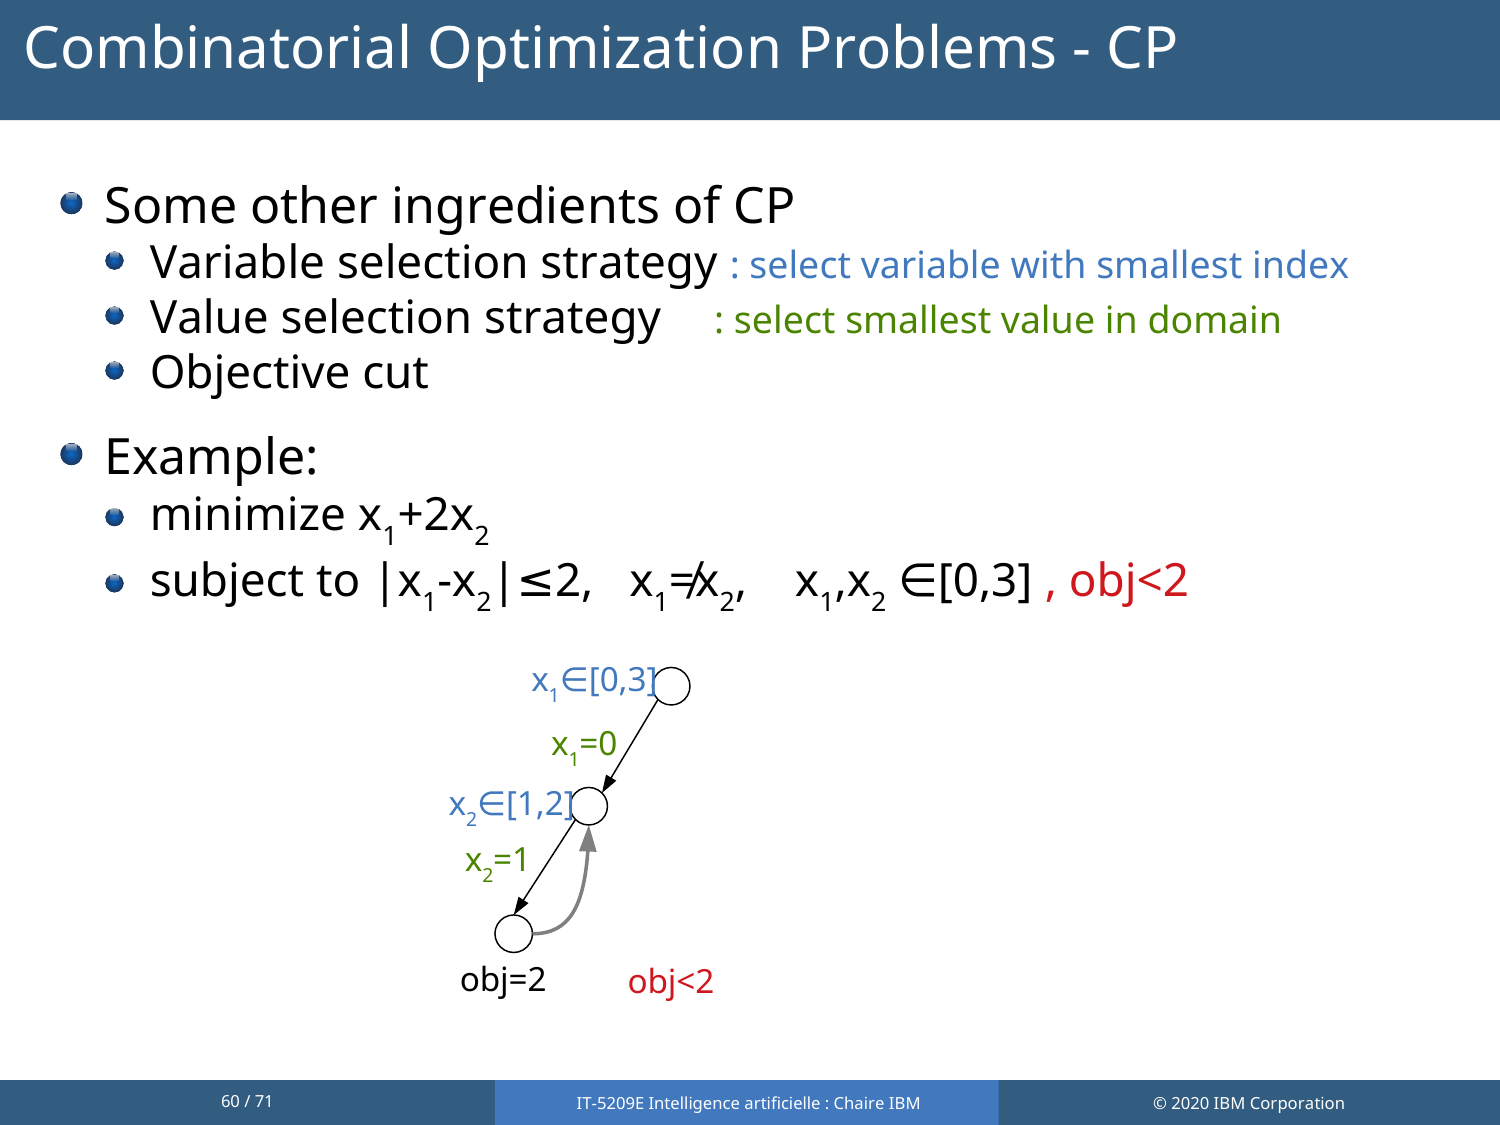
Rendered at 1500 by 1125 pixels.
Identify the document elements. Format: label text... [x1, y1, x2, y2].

title Combinatorial Optimization Problems - CP [0, 0, 1500, 121]
text_box x2=1 [450, 831, 558, 901]
text_box obj<2 [612, 952, 758, 1008]
text_box x1=0 [536, 715, 644, 785]
text_box [494, 915, 533, 950]
text_box x1∈[0,3] [516, 650, 712, 714]
text_box x2∈[1,2] [433, 774, 629, 838]
list Some other ingredients of CP Variable selection strategy : select variable with smallest index Value selection strategy : select smallest value in domain Objective cut Example: minimize x1+2x2 subject to |x1-x2|≤2, x1≠x2, x1,x2 ∈[0,3] , obj<2 [45, 165, 1441, 1036]
text_box obj=2 [445, 950, 590, 1006]
